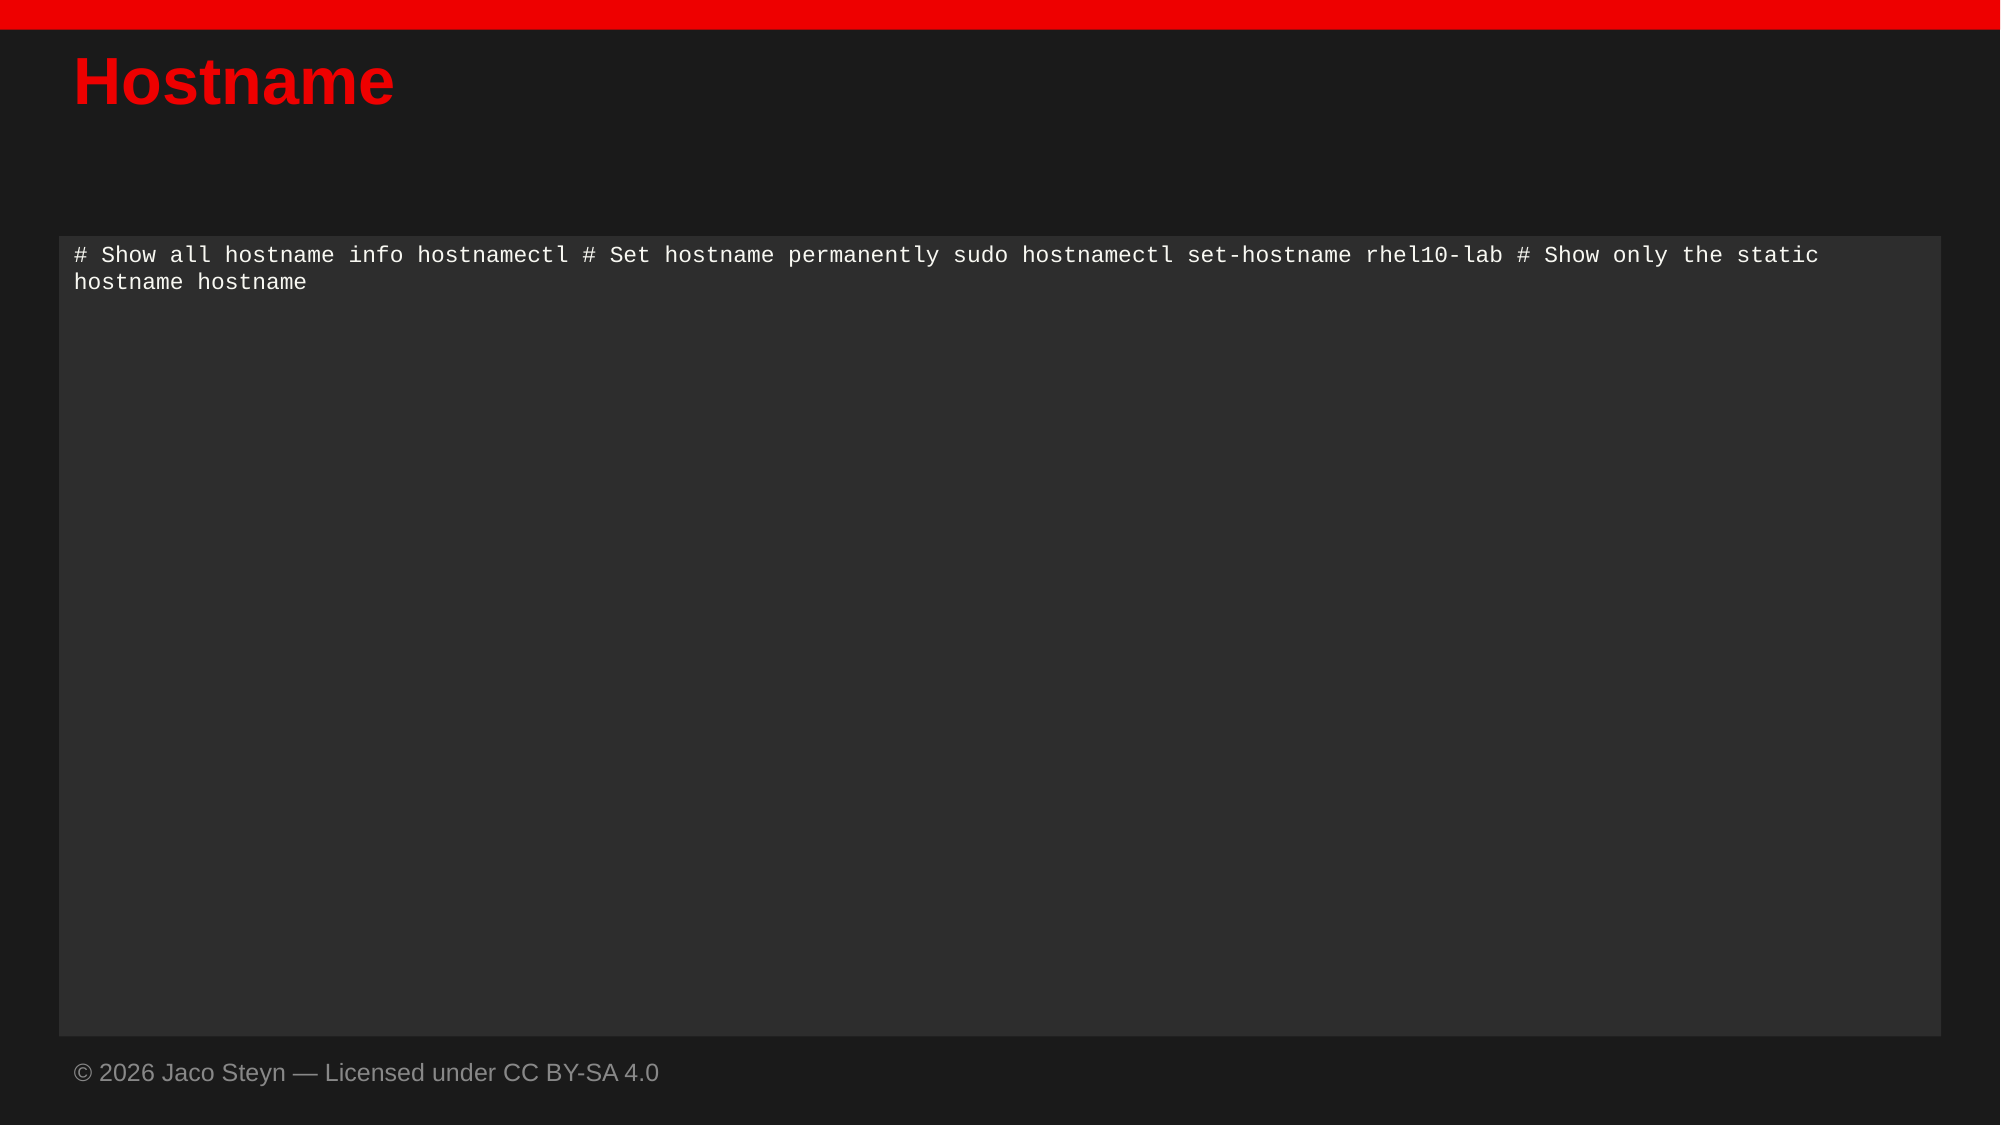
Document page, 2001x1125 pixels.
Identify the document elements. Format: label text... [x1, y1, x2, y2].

text_box Hostname [59, 36, 1942, 208]
text_box [0, 0, 2001, 30]
text_box © 2026 Jaco Steyn — Licensed under CC BY-SA 4.0 [59, 1051, 1942, 1093]
text_box # Show all hostname info hostnamectl # Set hostname permanently sudo hostnamectl set-hostname rhel10-lab # Show only the static hostname hostname [59, 236, 1942, 1037]
